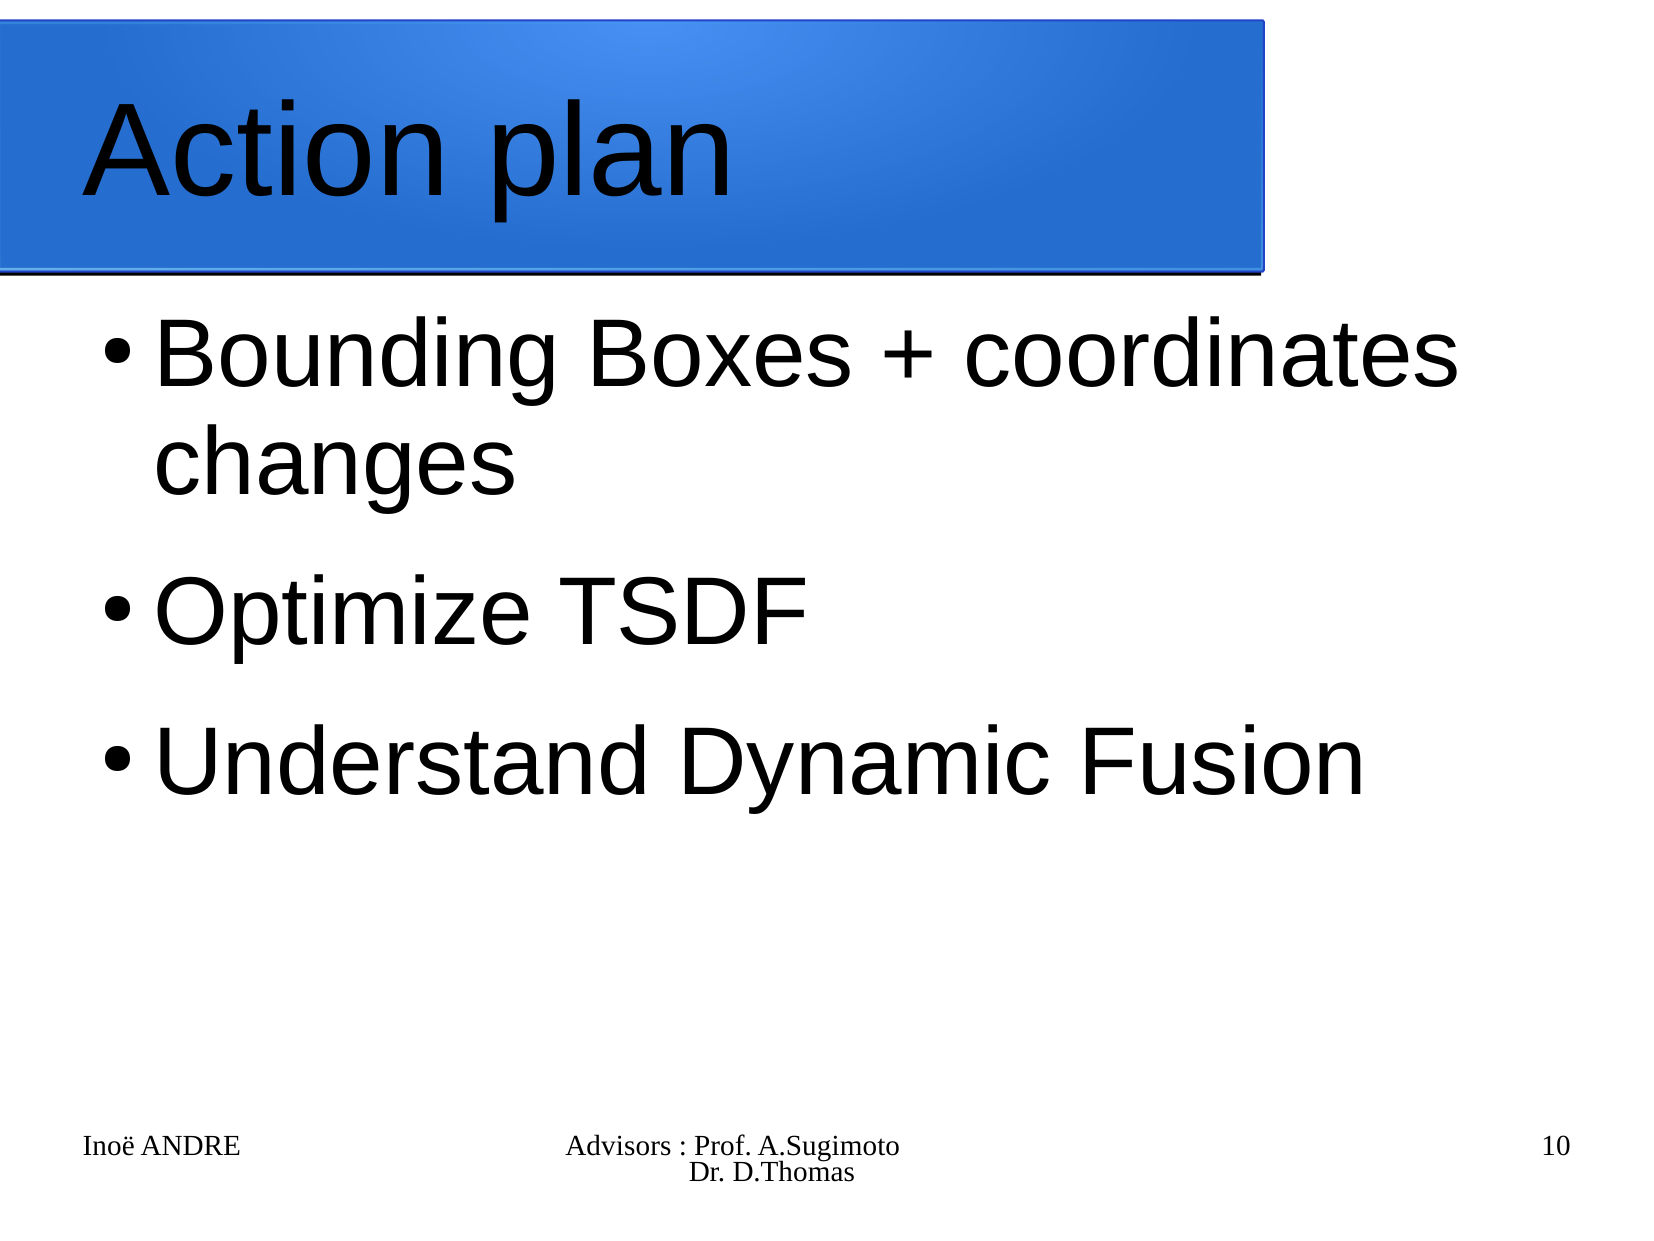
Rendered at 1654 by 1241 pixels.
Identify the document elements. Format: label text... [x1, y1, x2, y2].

list Bounding Boxes + coordinates changes Optimize TSDF Understand Dynamic Fusion [82, 299, 1571, 1019]
title Action plan [82, 47, 1235, 252]
